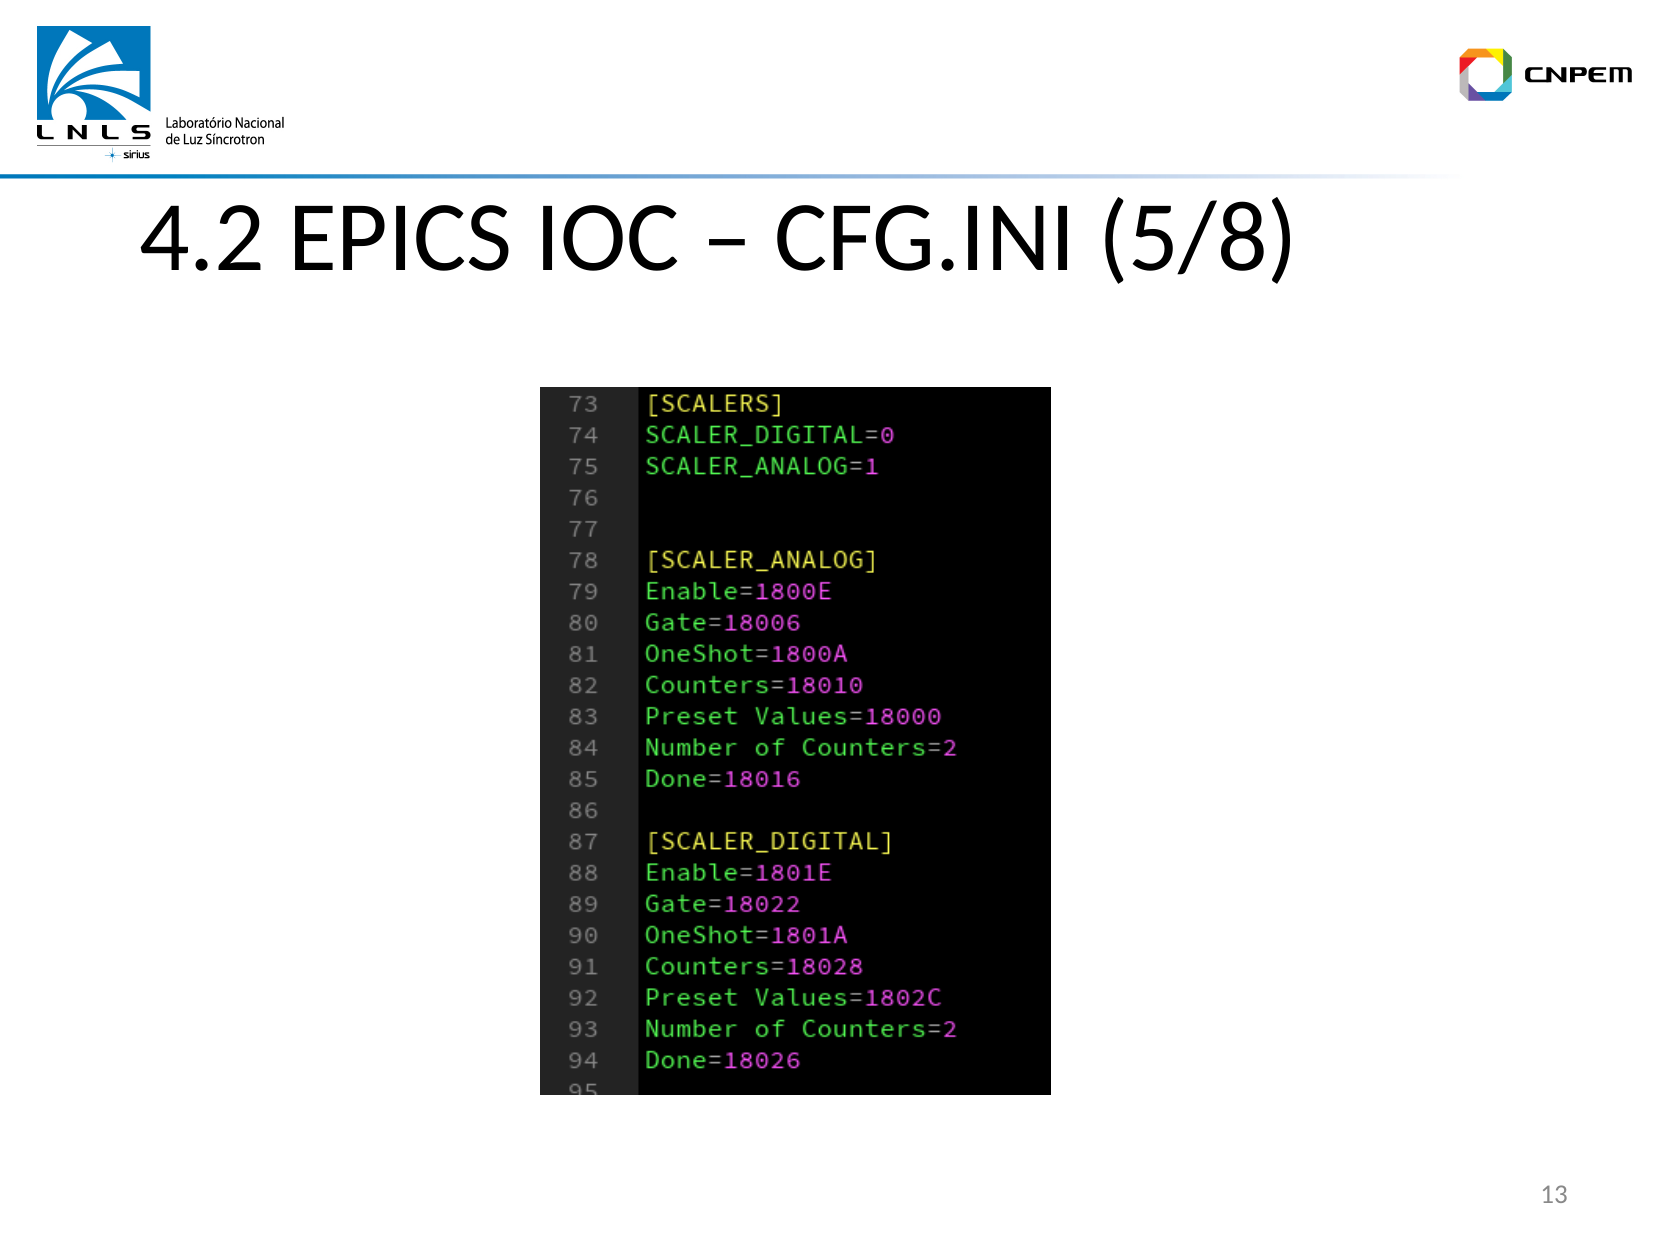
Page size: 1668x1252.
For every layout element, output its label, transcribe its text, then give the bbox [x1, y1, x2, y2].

text_box 4.2 EPICS IOC – CFG.INI (5/8) [139, 145, 1580, 346]
picture [0, 0, 1668, 1251]
